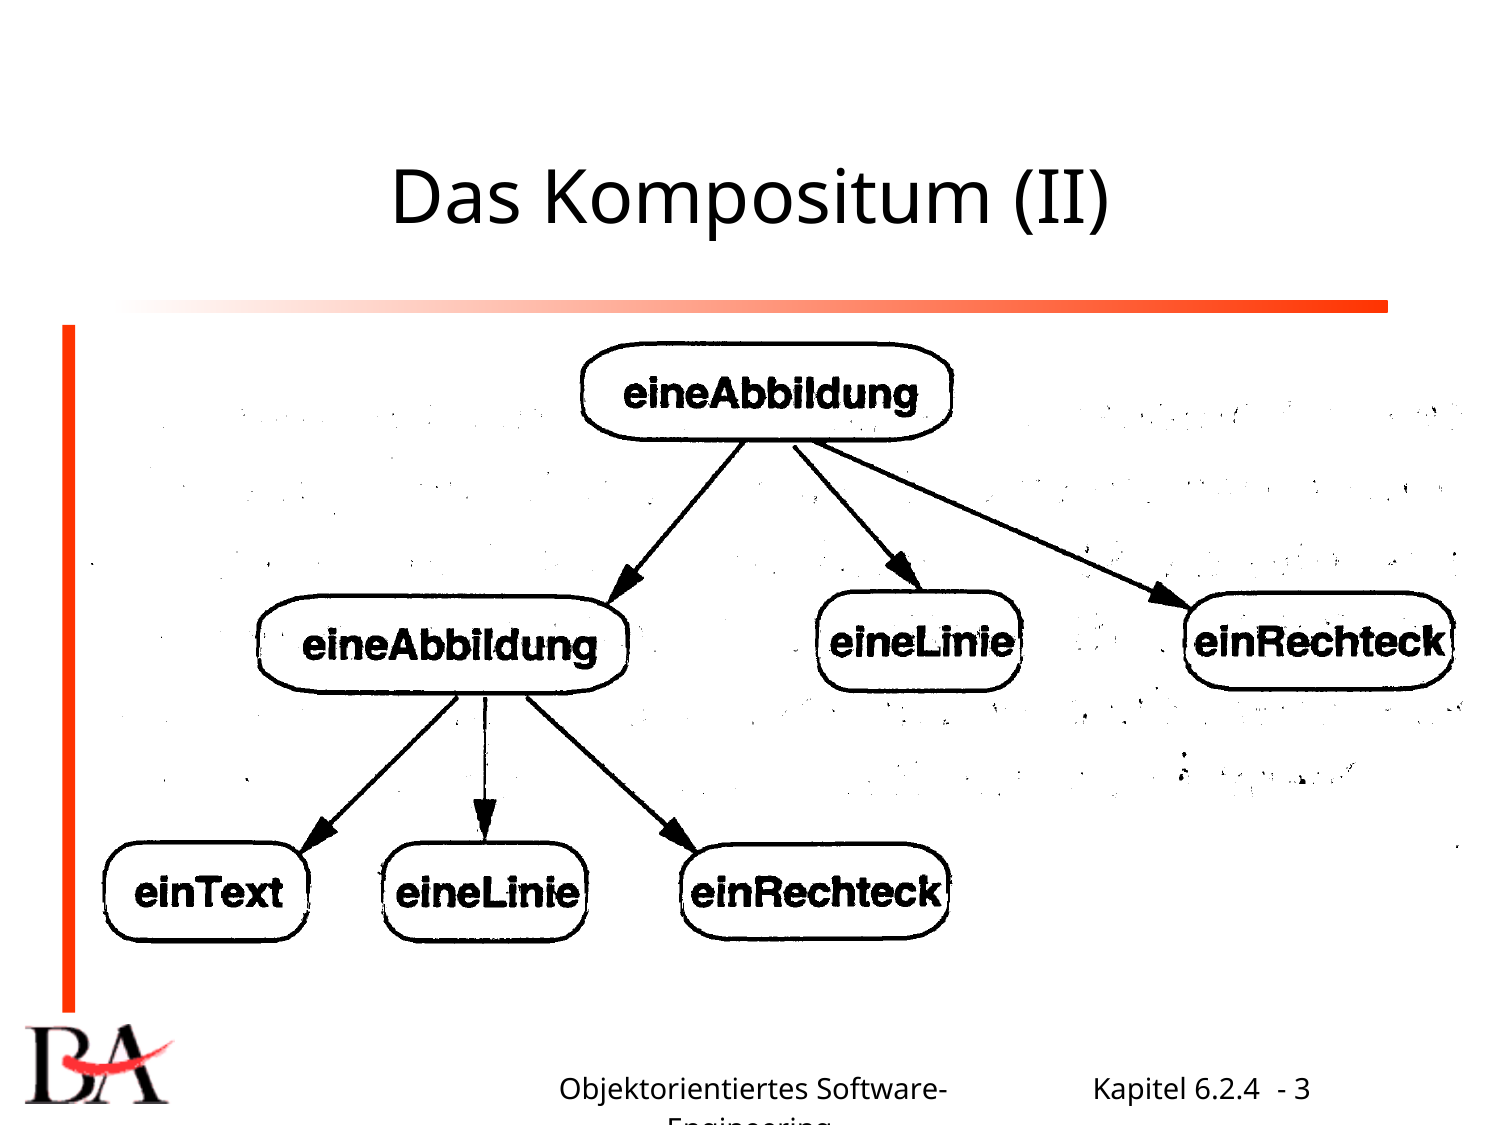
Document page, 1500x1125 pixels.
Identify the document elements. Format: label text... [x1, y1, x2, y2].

chart [87, 324, 1463, 967]
title Das Kompositum (II) [112, 99, 1388, 288]
picture [24, 1024, 175, 1104]
